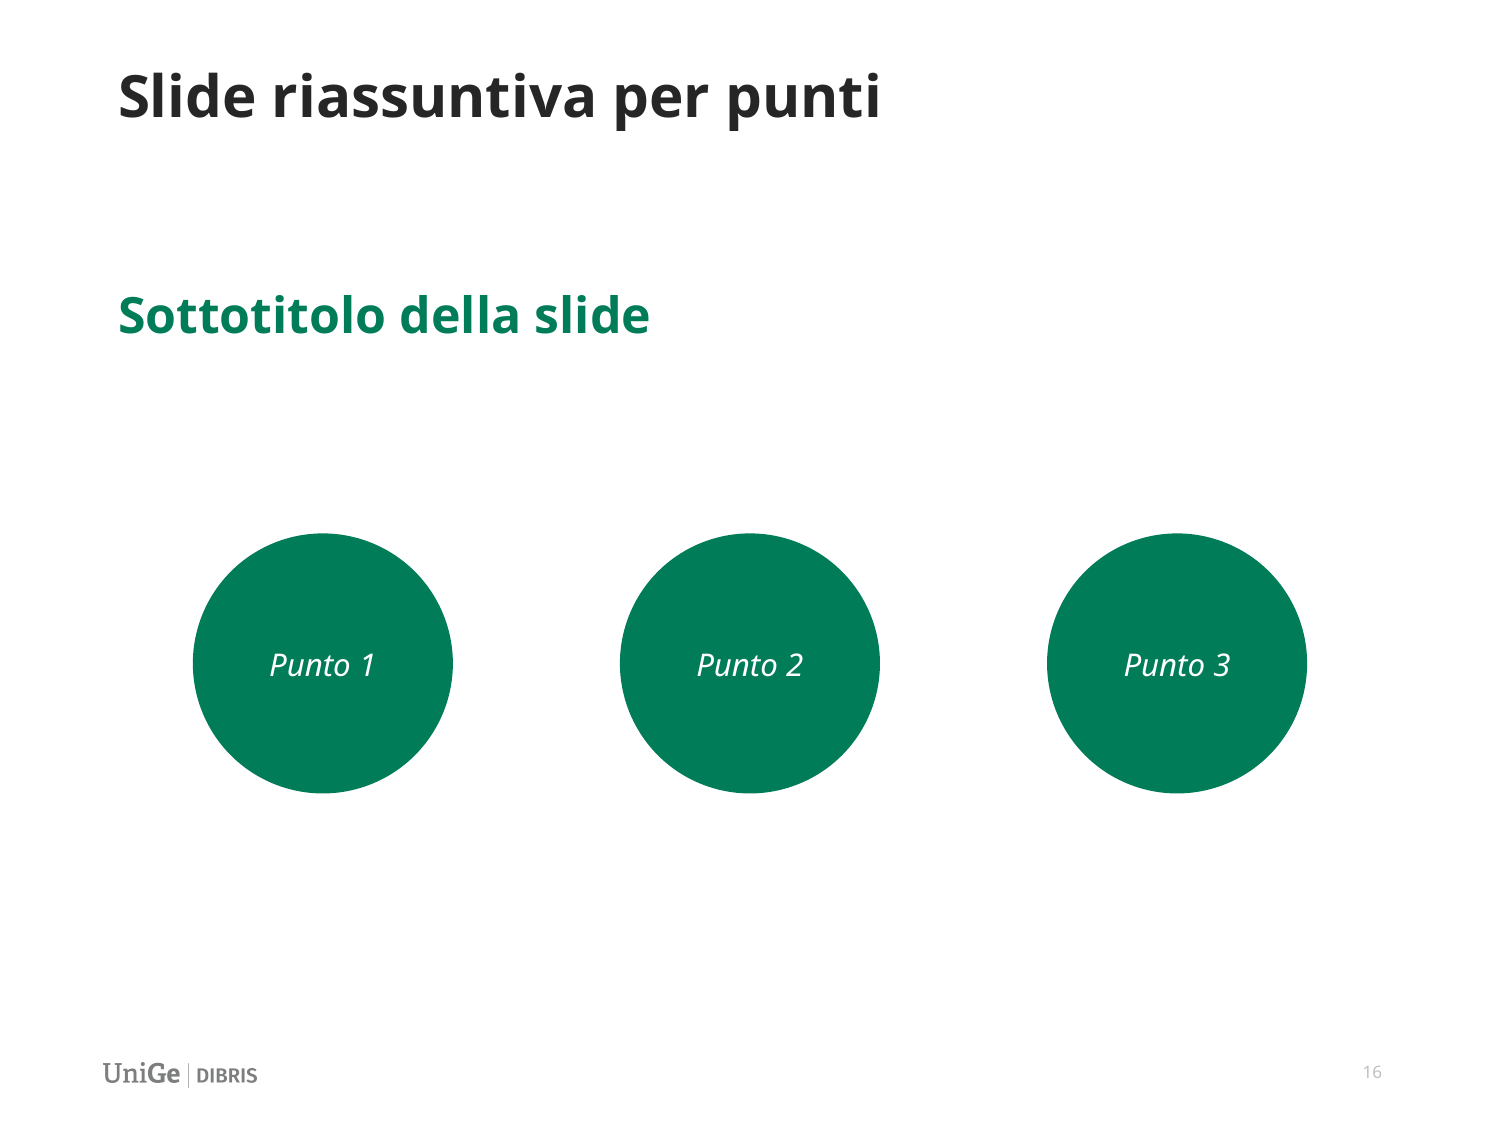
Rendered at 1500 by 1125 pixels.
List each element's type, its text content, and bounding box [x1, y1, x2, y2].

text_box Punto 3 [1047, 533, 1308, 794]
text_box Punto 2 [619, 533, 880, 794]
title Slide riassuntiva per punti [103, 59, 1397, 222]
text_box Punto 1 [192, 533, 453, 794]
list Sottotitolo della slide [103, 254, 1397, 380]
